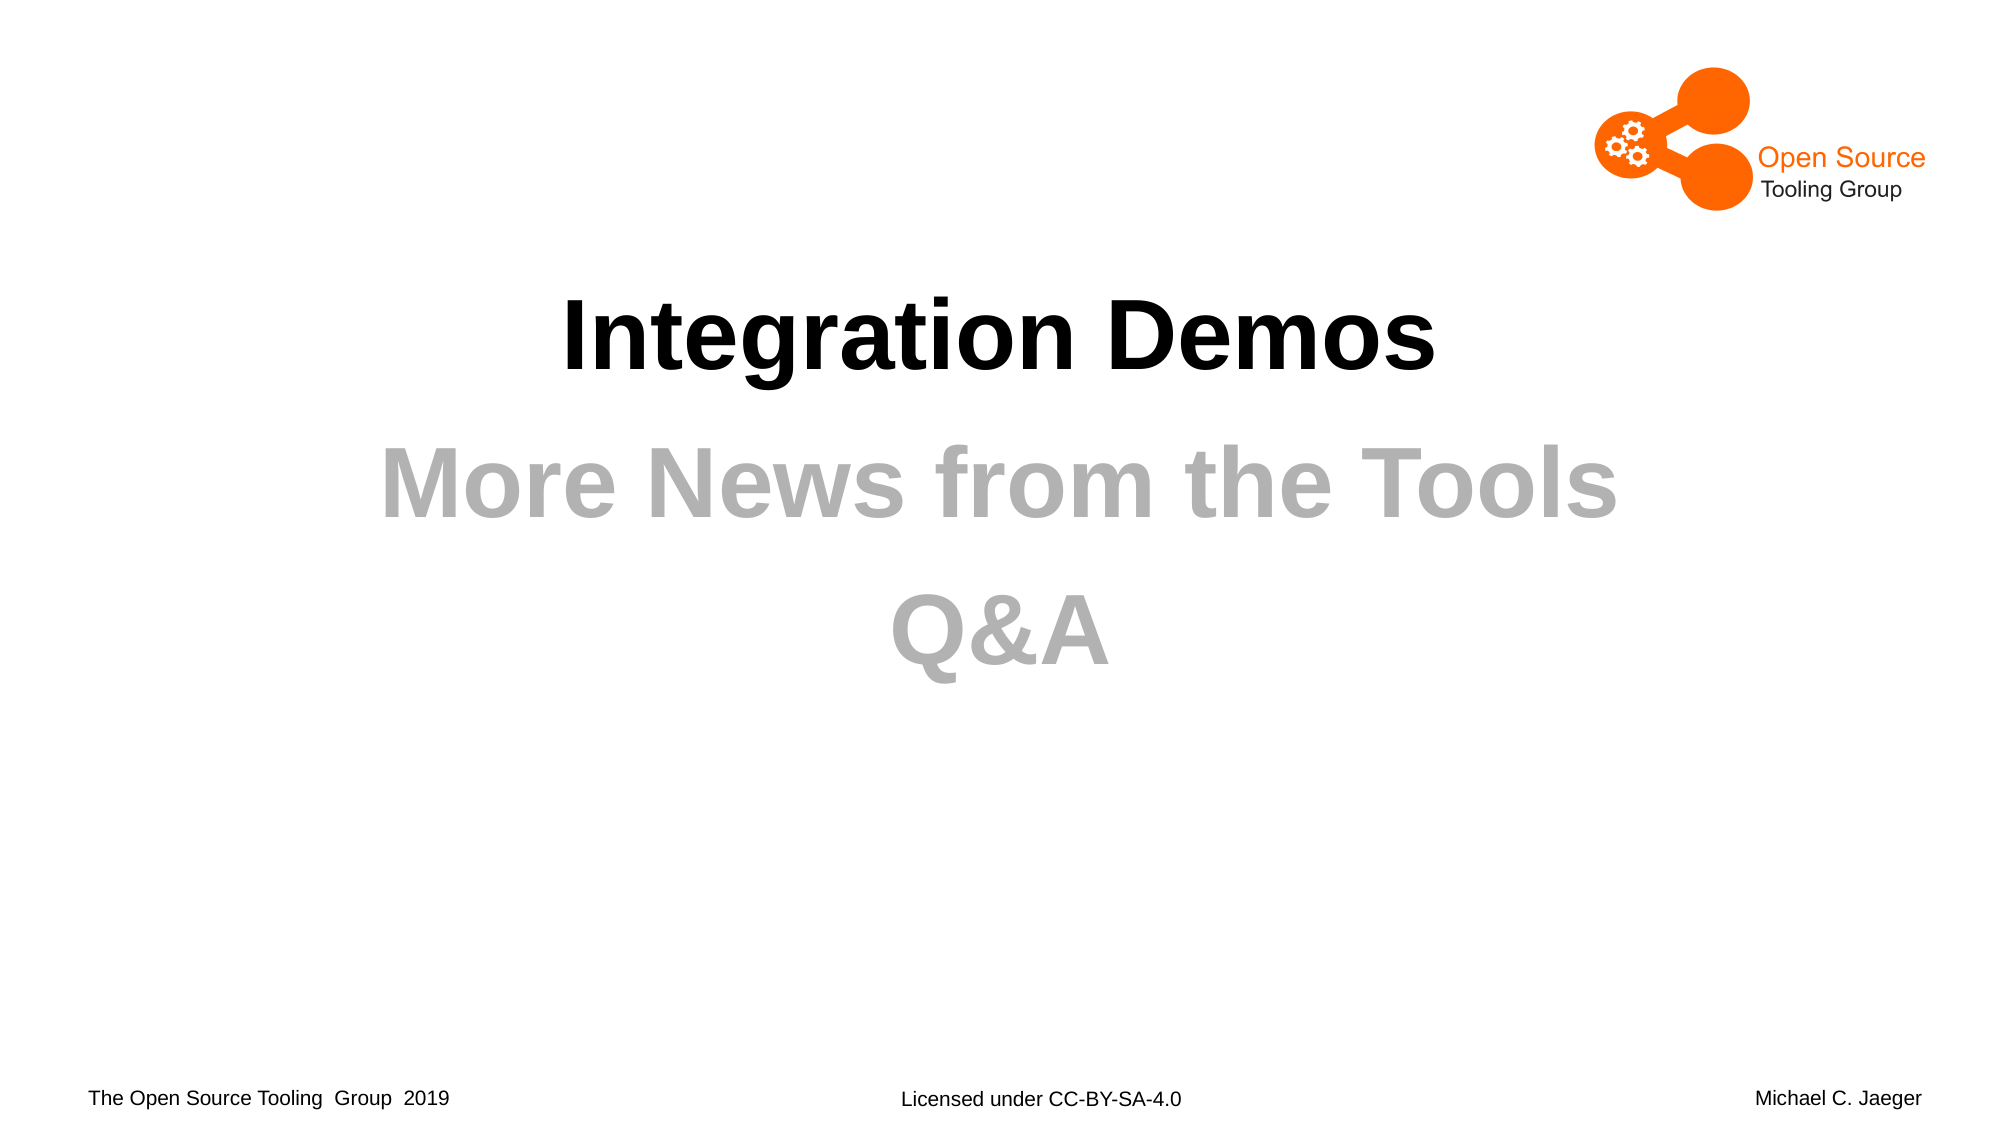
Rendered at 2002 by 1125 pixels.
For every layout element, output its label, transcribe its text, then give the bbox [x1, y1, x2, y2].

subtitle Integration Demos More News from the Tools Q&A [0, 0, 2001, 965]
